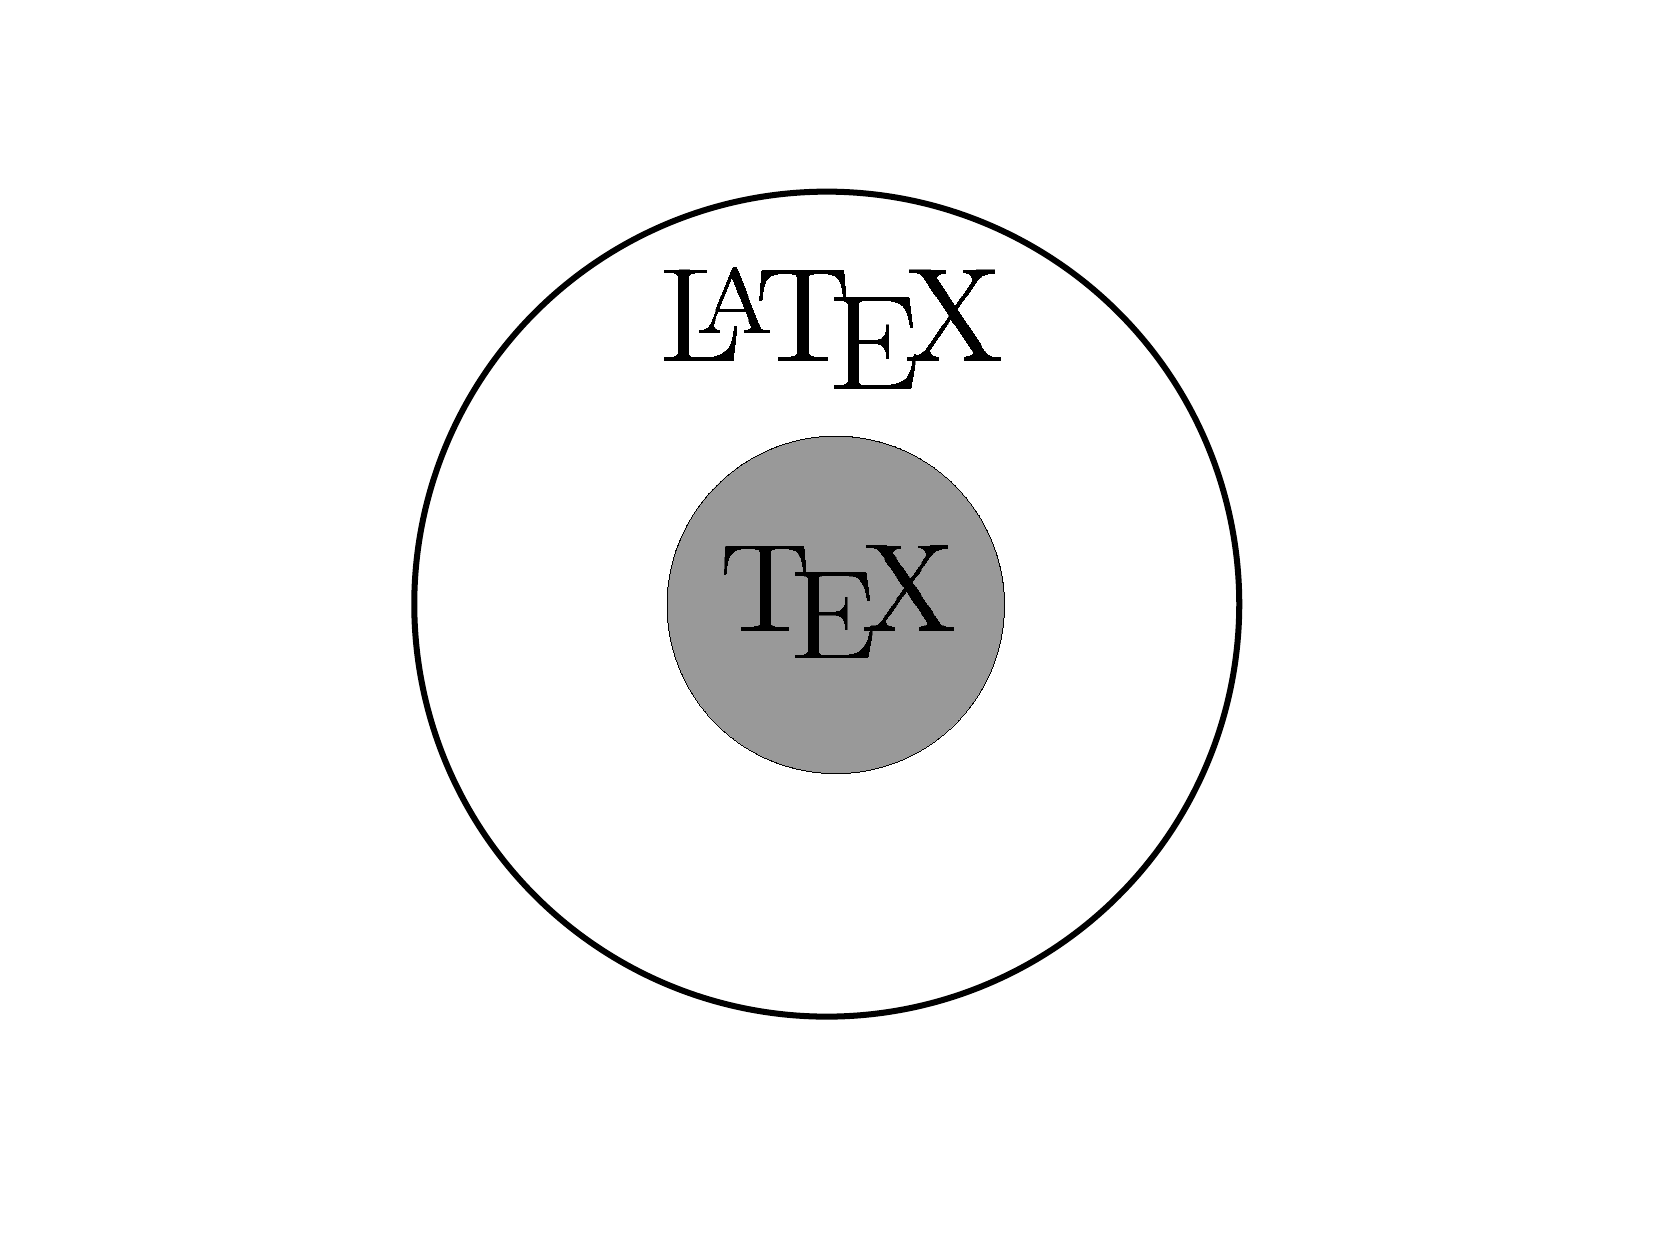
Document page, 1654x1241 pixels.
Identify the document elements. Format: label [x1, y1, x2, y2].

picture [700, 527, 983, 676]
picture [649, 242, 1015, 407]
text_box [414, 191, 1240, 1017]
